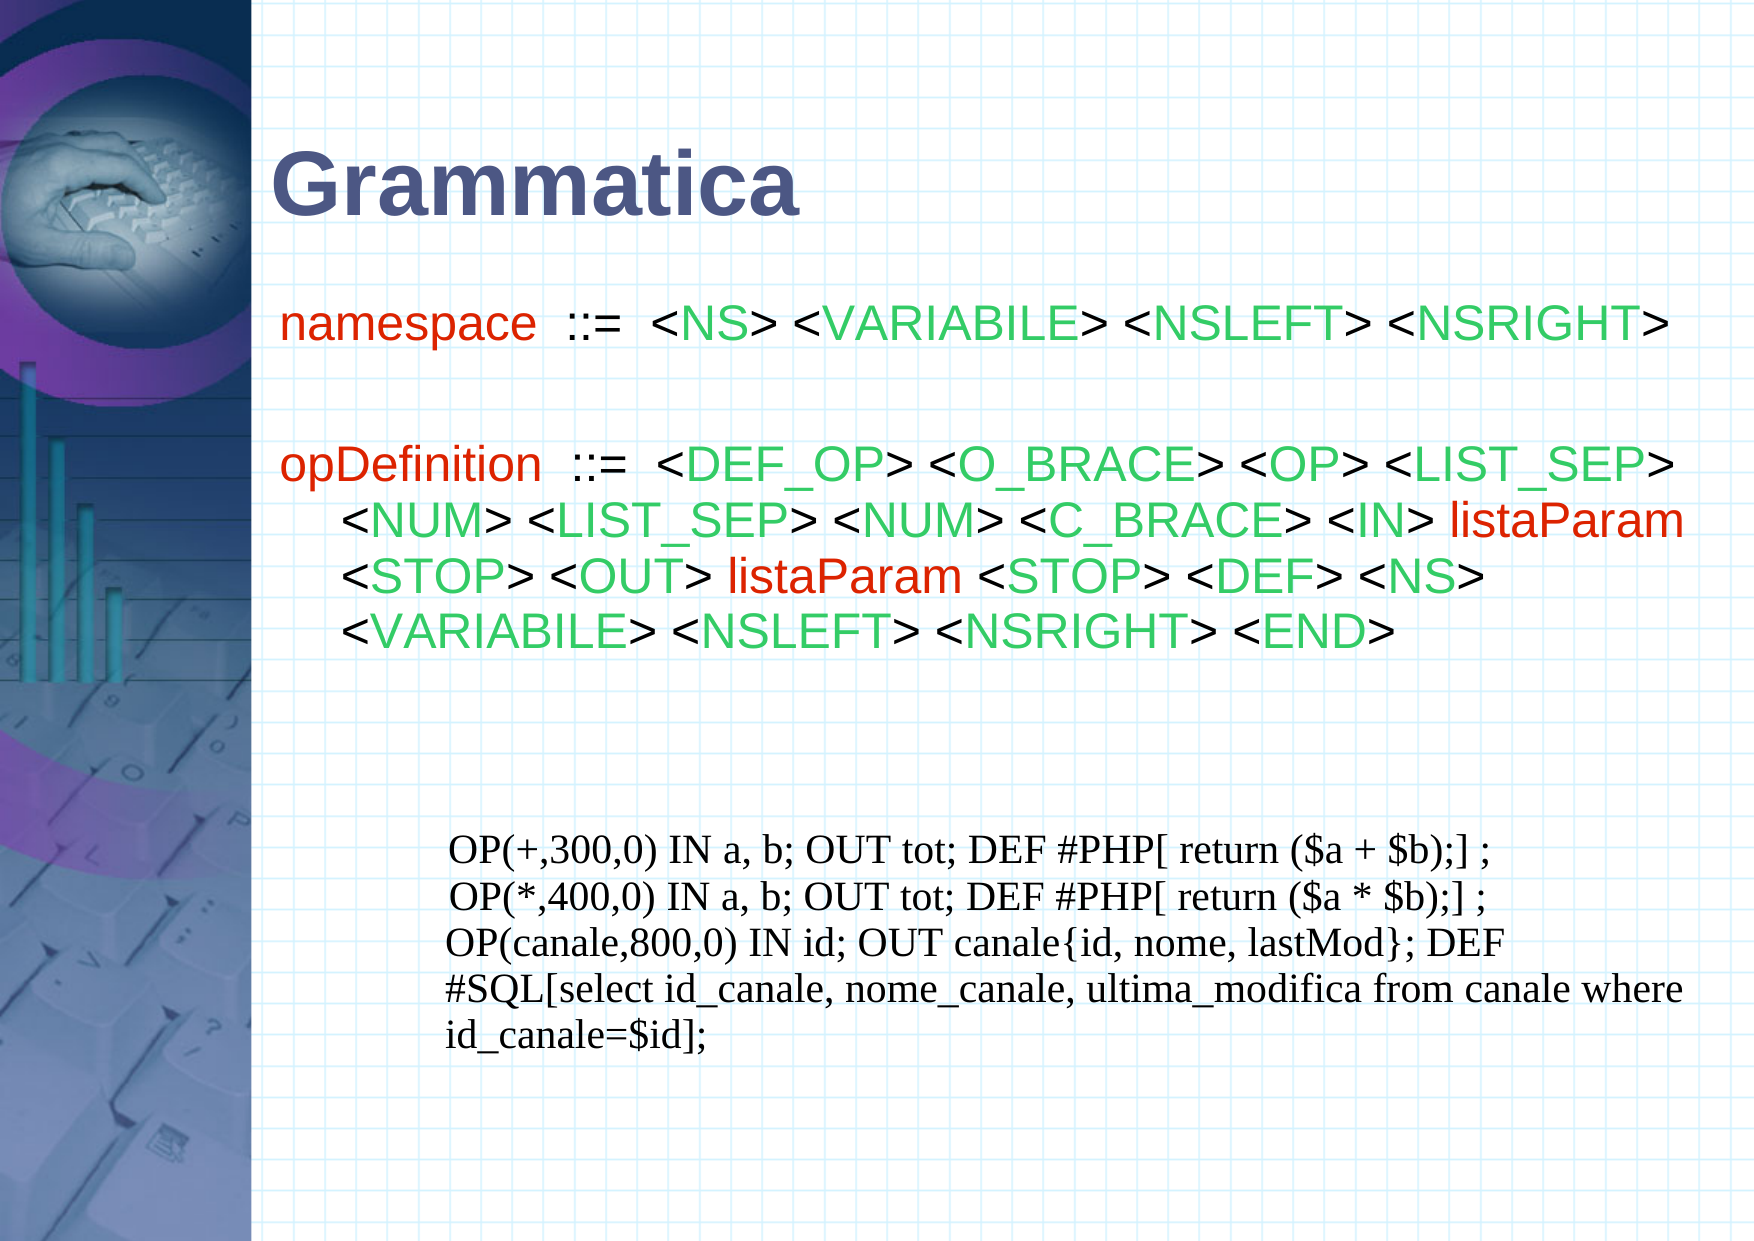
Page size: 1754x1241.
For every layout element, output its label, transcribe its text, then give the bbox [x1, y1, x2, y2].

text_box OP(+,300,0) IN a, b; OUT tot; DEF #PHP[ return ($a + $b);] ; OP(*,400,0) IN a, b; OUT tot; DEF #PHP[ return ($a * $b);] ; OP(canale,800,0) IN id; OUT canale{id, nome, lastMod}; DEF #SQL[select id_canale, nome_canale, ultima_modifica from canale where id_canale=$id]; [307, 826, 1695, 1059]
list namespace ::= <NS> <VARIABILE> <NSLEFT> <NSRIGHT> opDefinition ::= <DEF_OP> <O_BRACE> <OP> <LIST_SEP> <NUM> <LIST_SEP> <NUM> <C_BRACE> <IN> listaParam <STOP> <OUT> listaParam <STOP> <DEF> <NS> <VARIABILE> <NSLEFT> <NSRIGHT> <END> [270, 295, 1740, 818]
picture [0, 0, 1754, 1241]
title Grammatica [270, 123, 1740, 244]
